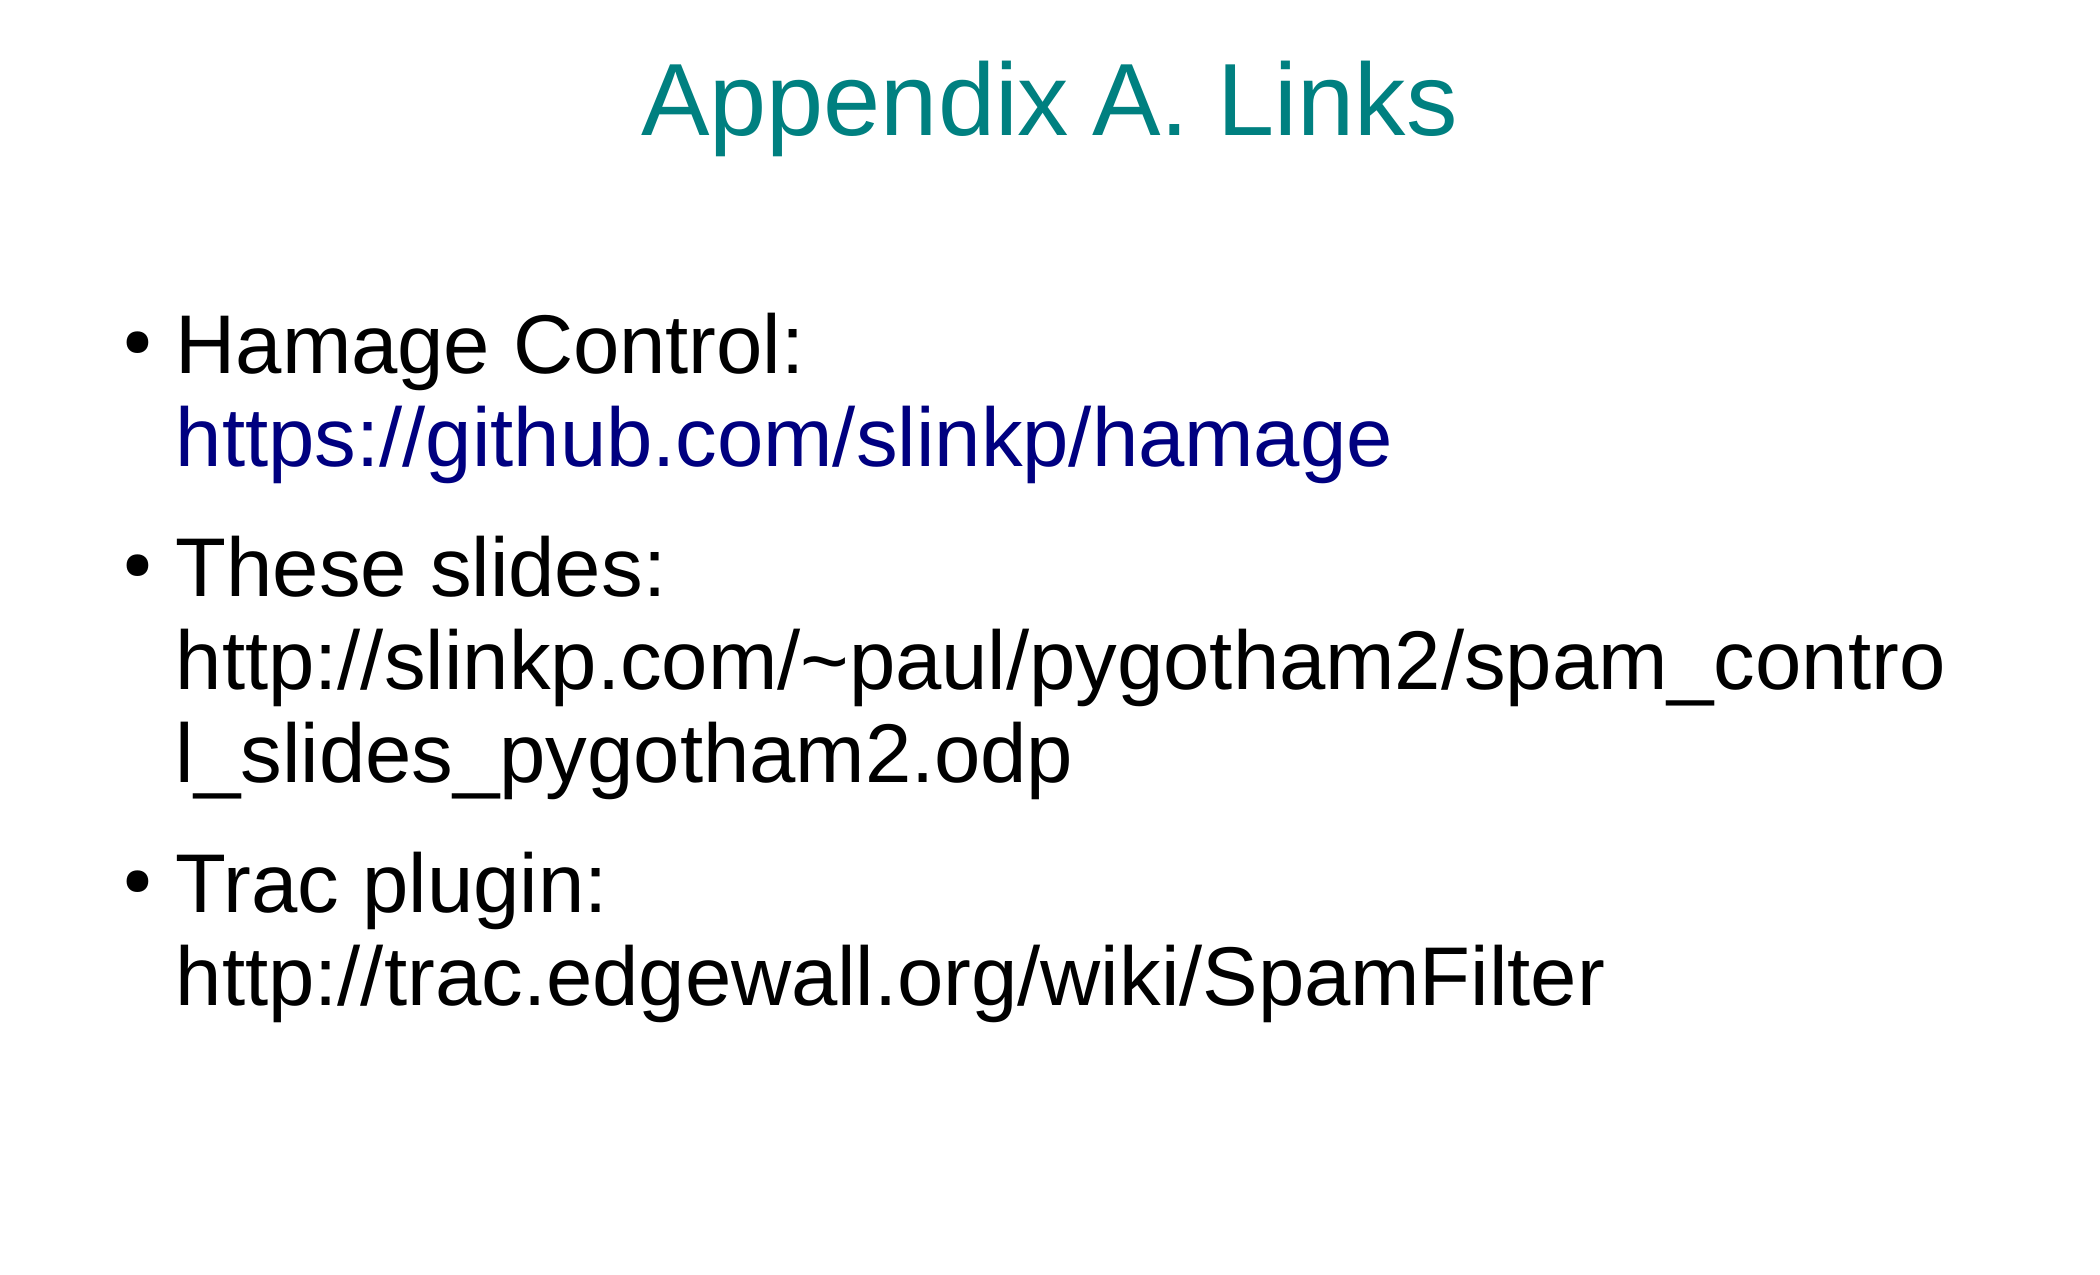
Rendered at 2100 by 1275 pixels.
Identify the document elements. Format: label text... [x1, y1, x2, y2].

list Hamage Control:https://github.com/slinkp/hamage These slides: http://slinkp.com/~paul/pygotham2/spam_control_slides_pygotham2.odp Trac plugin: http://trac.edgewall.org/wiki/SpamFilter [105, 298, 1953, 1038]
title Appendix A. Links [105, 42, 1995, 273]
